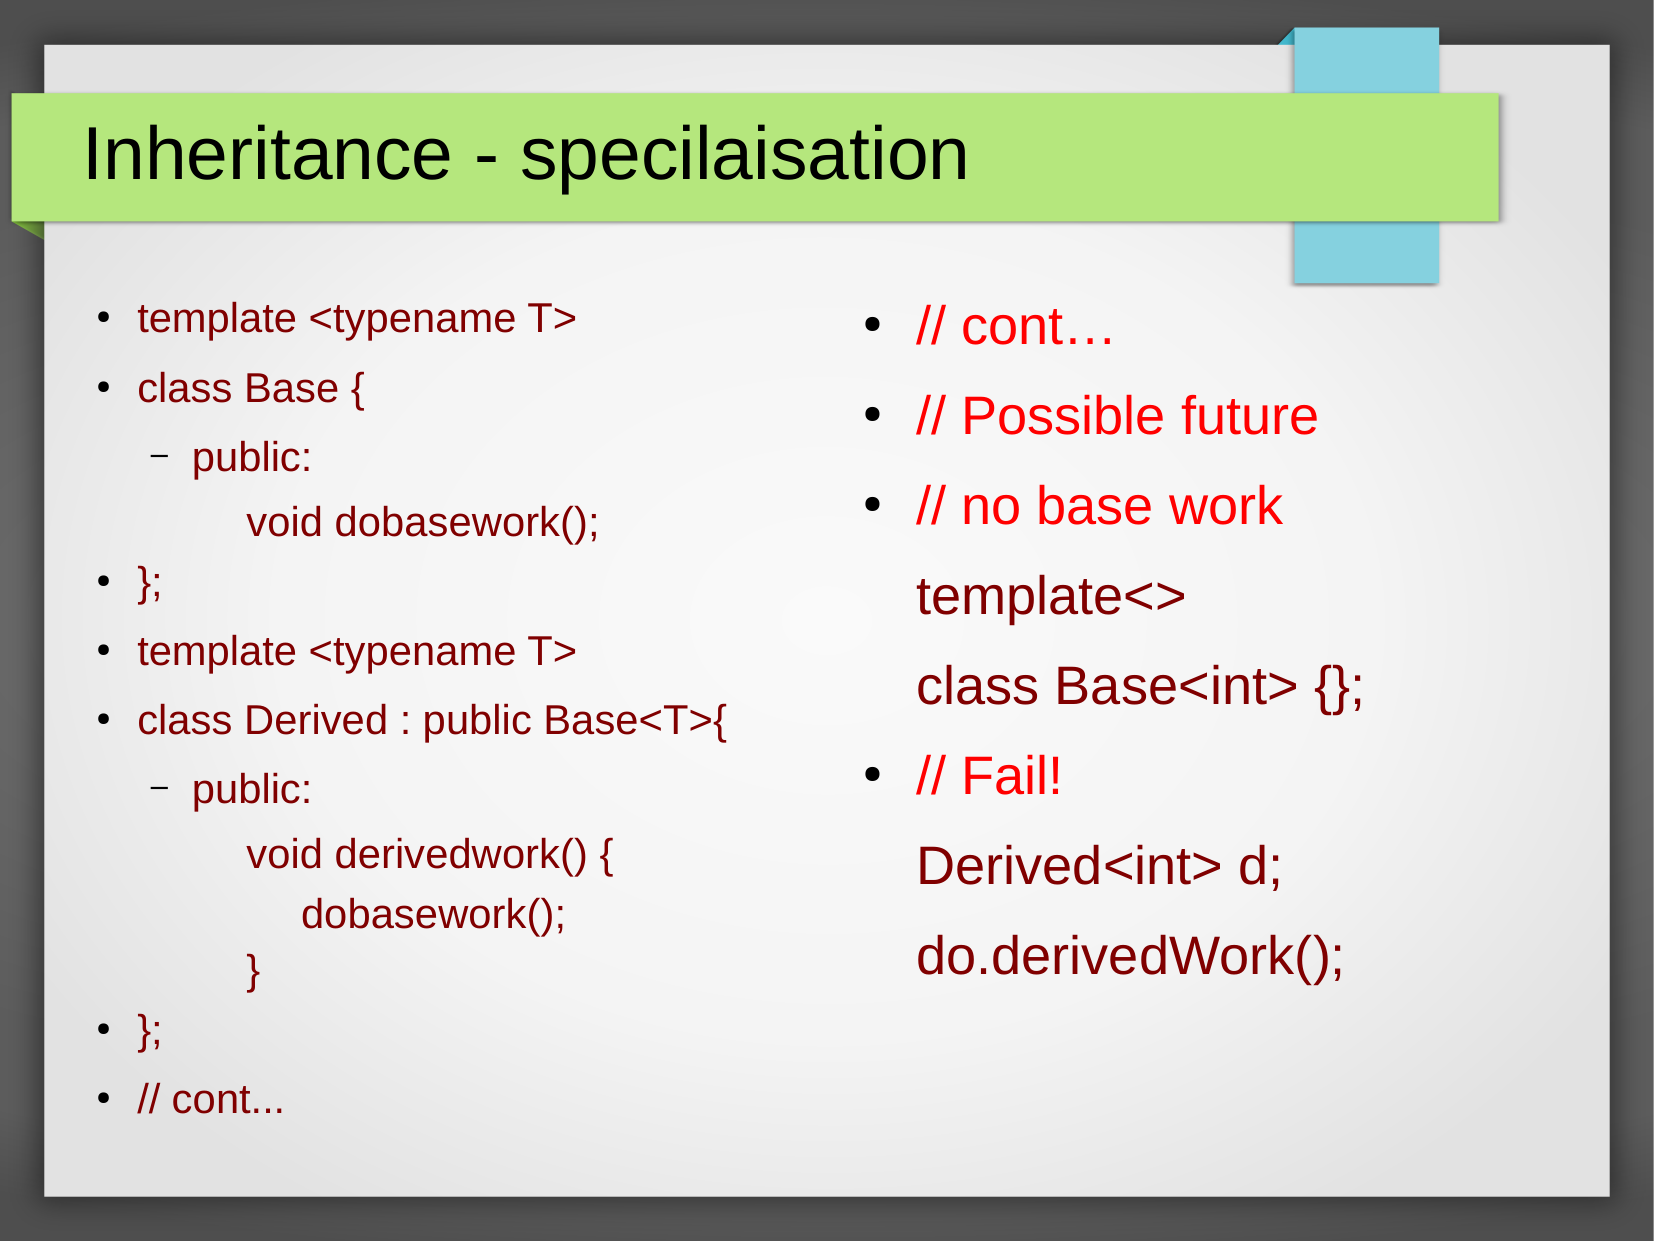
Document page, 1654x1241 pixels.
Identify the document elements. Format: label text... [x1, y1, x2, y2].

list // cont… // Possible future // no base work template<> class Base<int> {}; // Fail! Derived<int> d; do.derivedWork(); [845, 295, 1572, 1130]
title Inheritance - specilaisation [82, 94, 1264, 213]
list template <typename T> class Base { public: void dobasework(); }; template <typename T> class Derived : public Base<T>{ public: void derivedwork() { dobasework(); } }; // cont... [82, 295, 809, 1130]
picture [0, 0, 1654, 1241]
